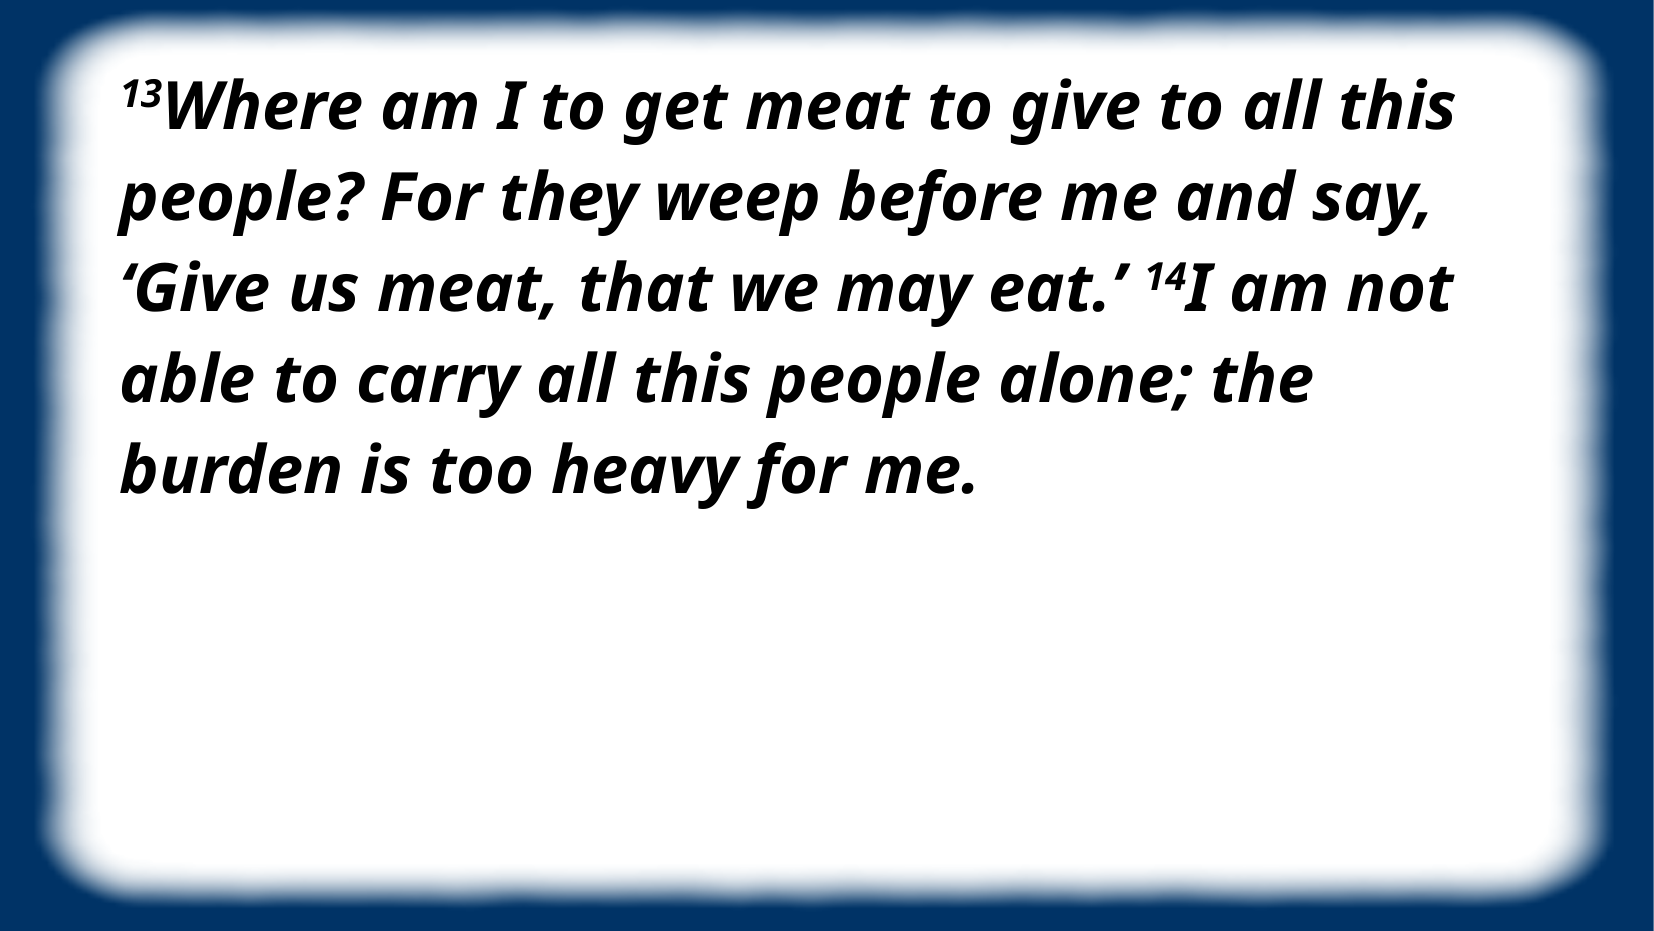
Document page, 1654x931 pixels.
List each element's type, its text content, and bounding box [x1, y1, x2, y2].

picture [0, 0, 1654, 931]
text_box 13Where am I to get meat to give to all this people? For they weep before me and say, ‘Give us meat, that we may eat.’ 14I am not able to carry all this people alone; the burden is too heavy for me. [105, 51, 1561, 511]
